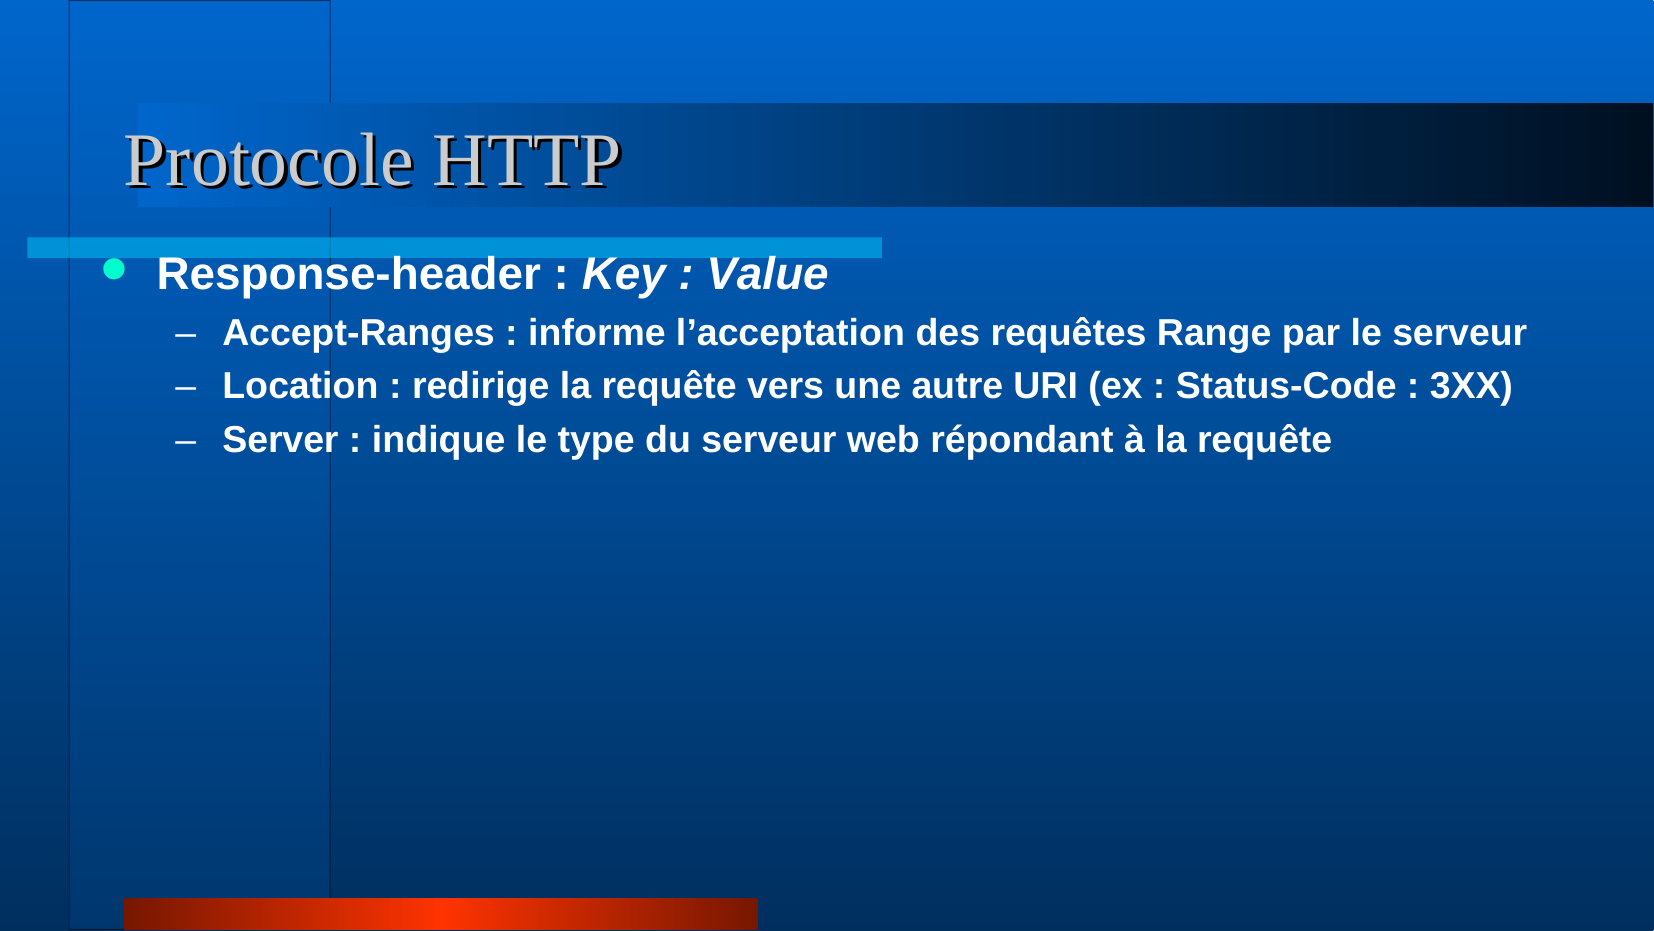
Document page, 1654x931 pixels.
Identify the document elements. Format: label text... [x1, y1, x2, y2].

title Protocole HTTP [123, 62, 1530, 248]
list Response-header : Key : Value Accept-Ranges : informe l’acceptation des requêtes Range par le serveur Location : redirige la requête vers une autre URI (ex : Status-Code : 3XX) Server : indique le type du serveur web répondant à la requête [100, 248, 1625, 904]
